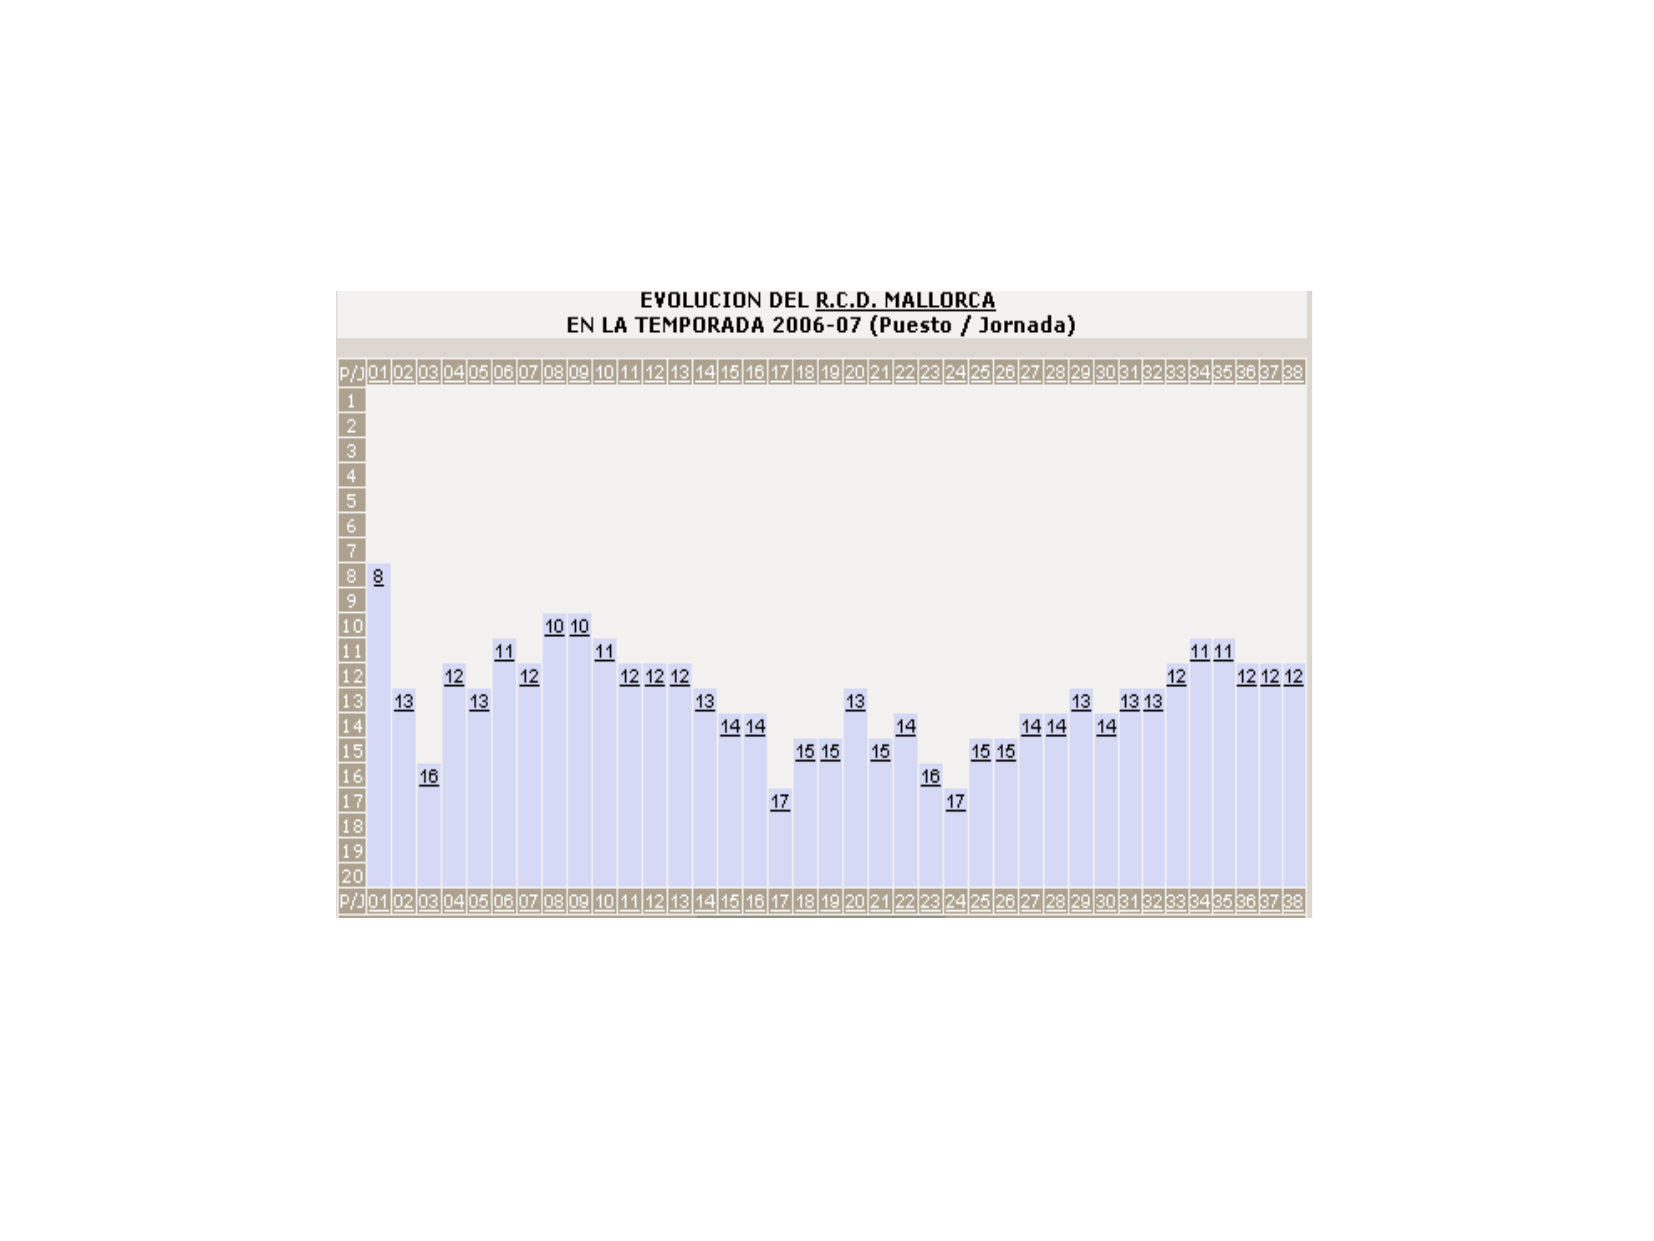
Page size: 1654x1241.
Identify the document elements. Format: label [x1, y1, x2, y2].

picture [336, 291, 1313, 918]
